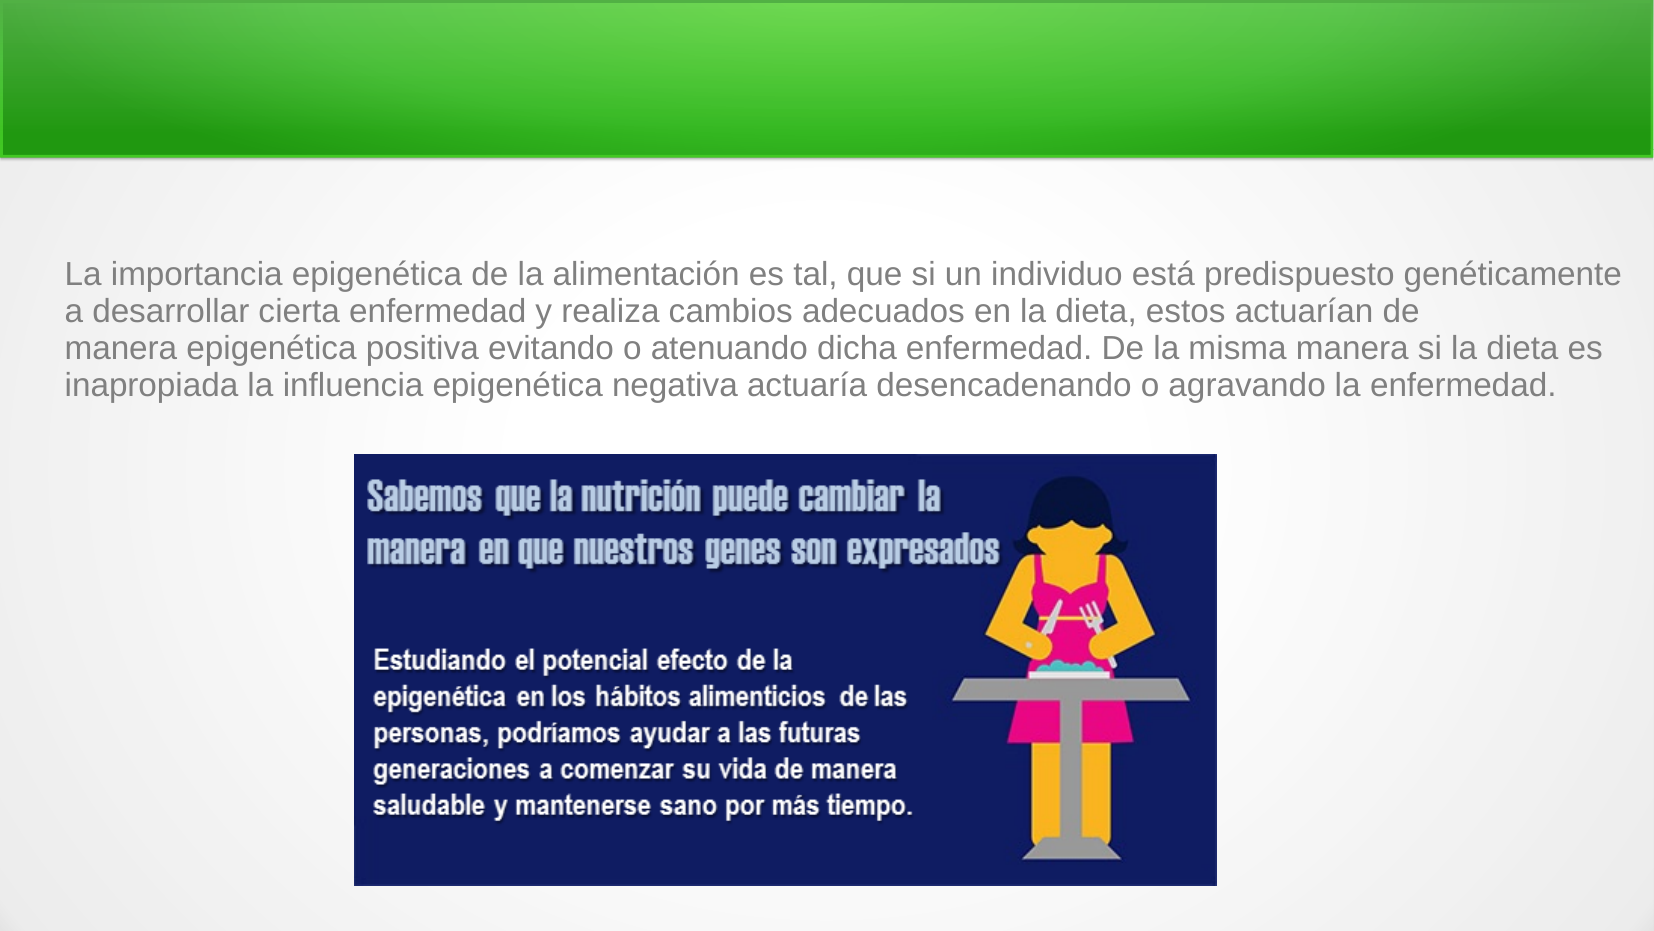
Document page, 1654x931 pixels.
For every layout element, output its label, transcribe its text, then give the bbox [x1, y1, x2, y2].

picture [354, 454, 1217, 886]
text_box La importancia epigenética de la alimentación es tal, que si un individuo está predispuesto genéticamente a desarrollar cierta enfermedad y realiza cambios adecuados en la dieta, estos actuarían de manera epigenética positiva evitando o atenuando dicha enfermedad. De la misma manera si la dieta es inapropiada la influencia epigenética negativa actuaría desencadenando o agravando la enfermedad. [49, 248, 1654, 411]
